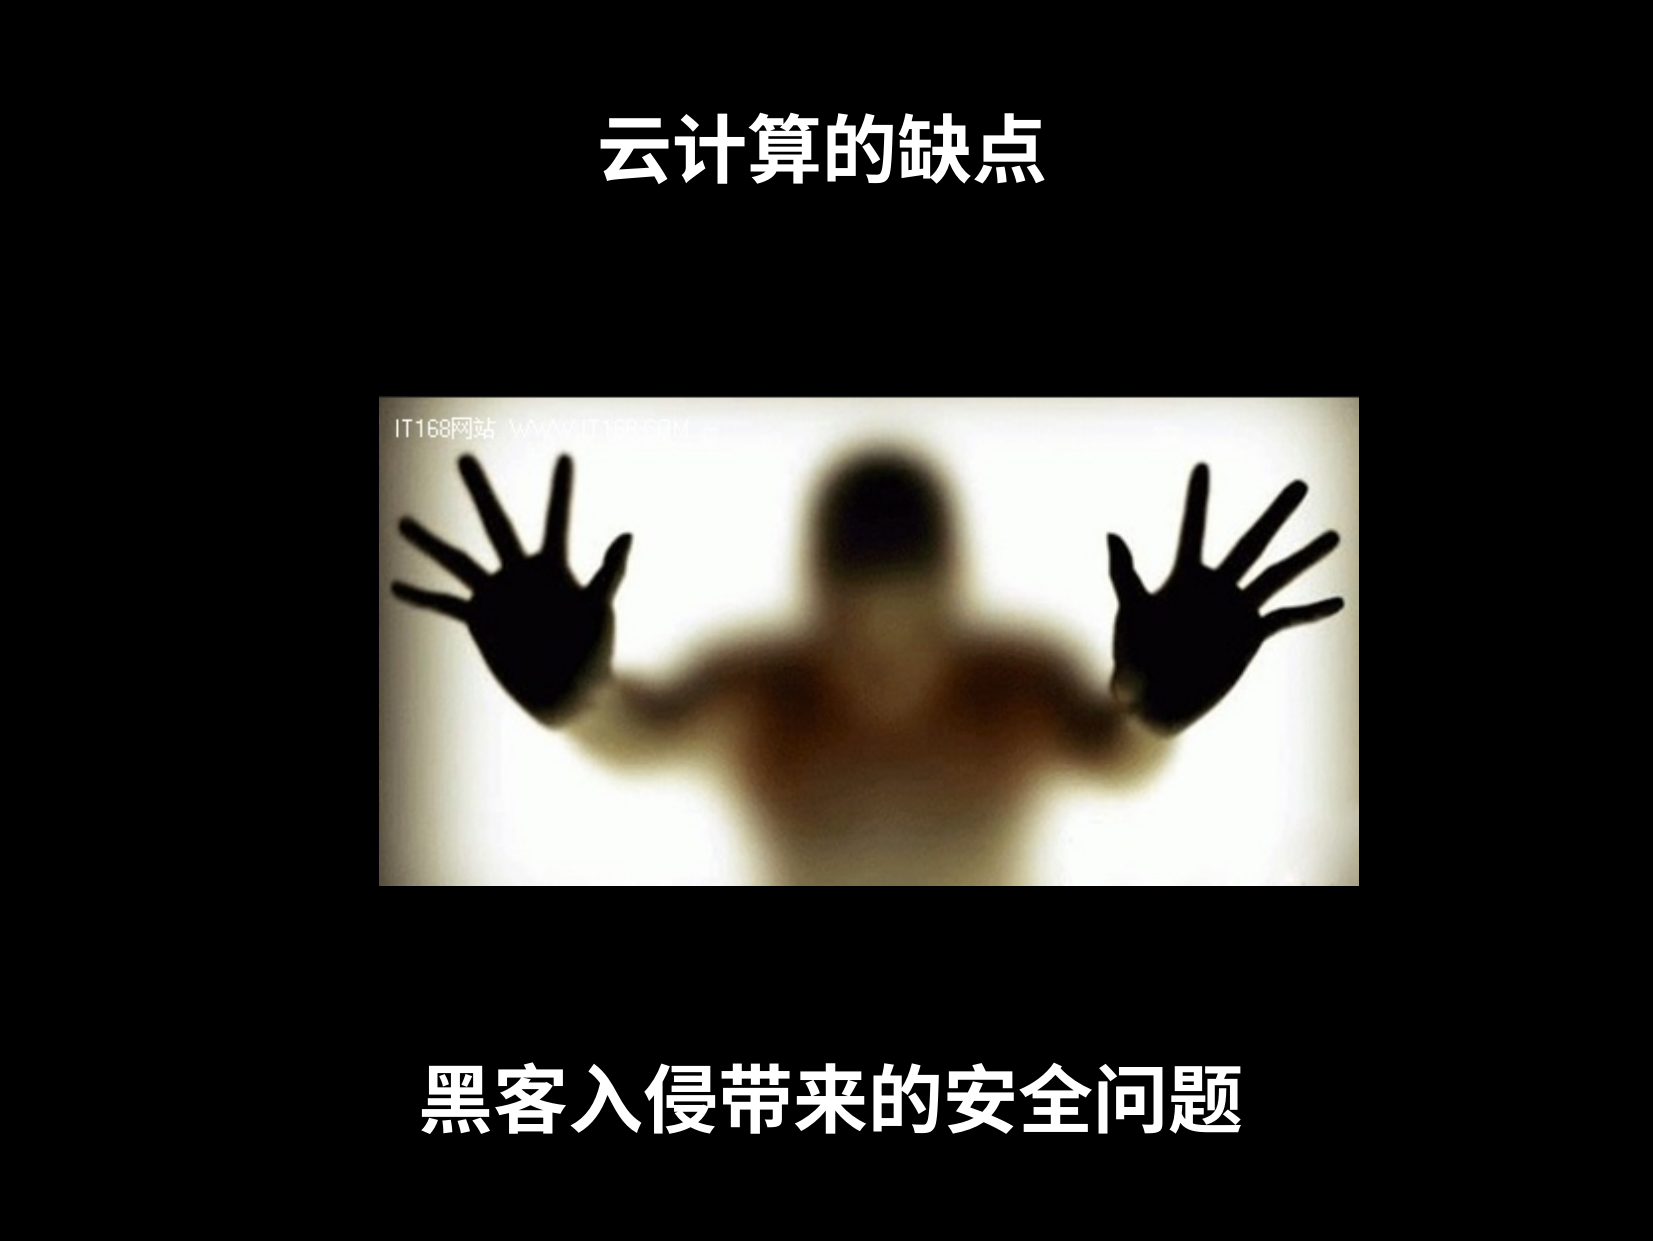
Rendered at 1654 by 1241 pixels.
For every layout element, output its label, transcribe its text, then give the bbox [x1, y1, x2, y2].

picture [379, 396, 1359, 886]
text_box 云计算的缺点 [108, 82, 1536, 197]
text_box 黑客入侵带来的安全问题 [118, 1033, 1545, 1148]
